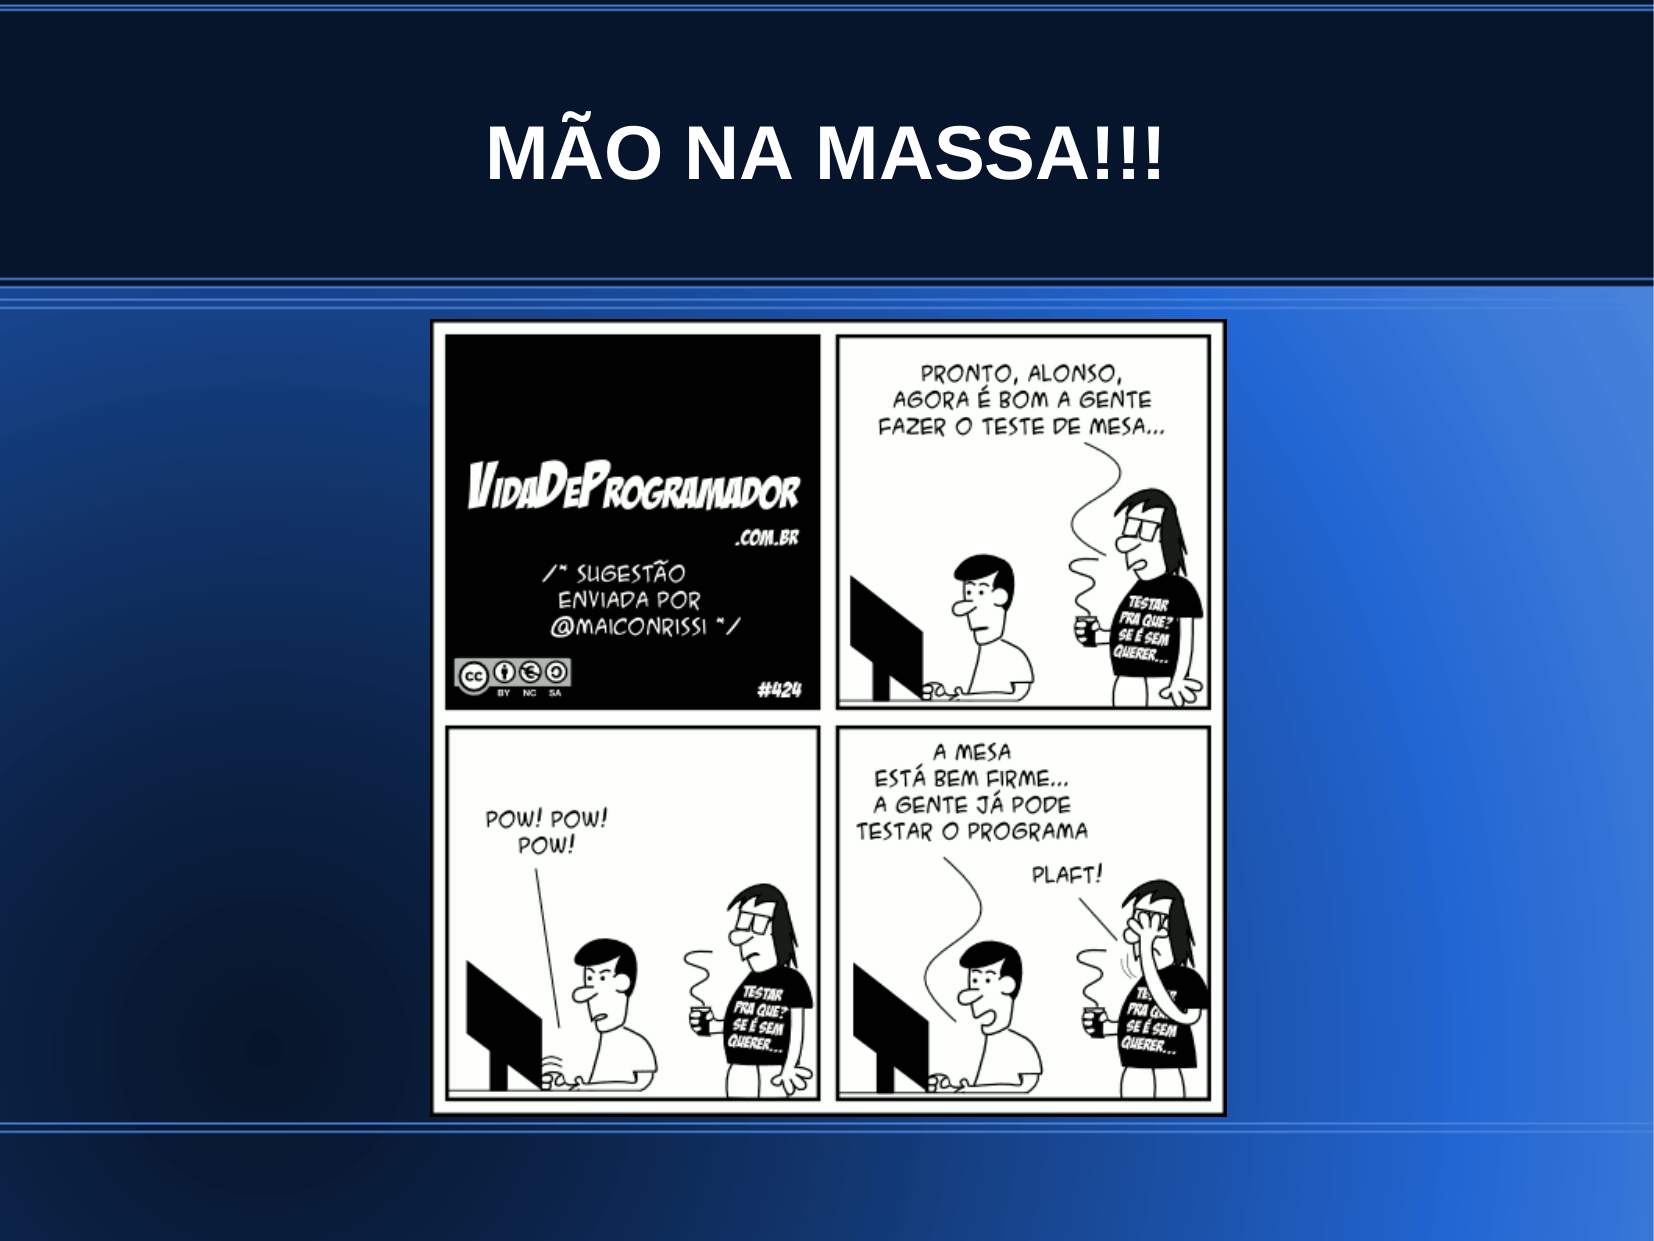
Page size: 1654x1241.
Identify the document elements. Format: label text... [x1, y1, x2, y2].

title MÃO NA MASSA!!! [82, 49, 1571, 257]
picture [0, 0, 1654, 1241]
